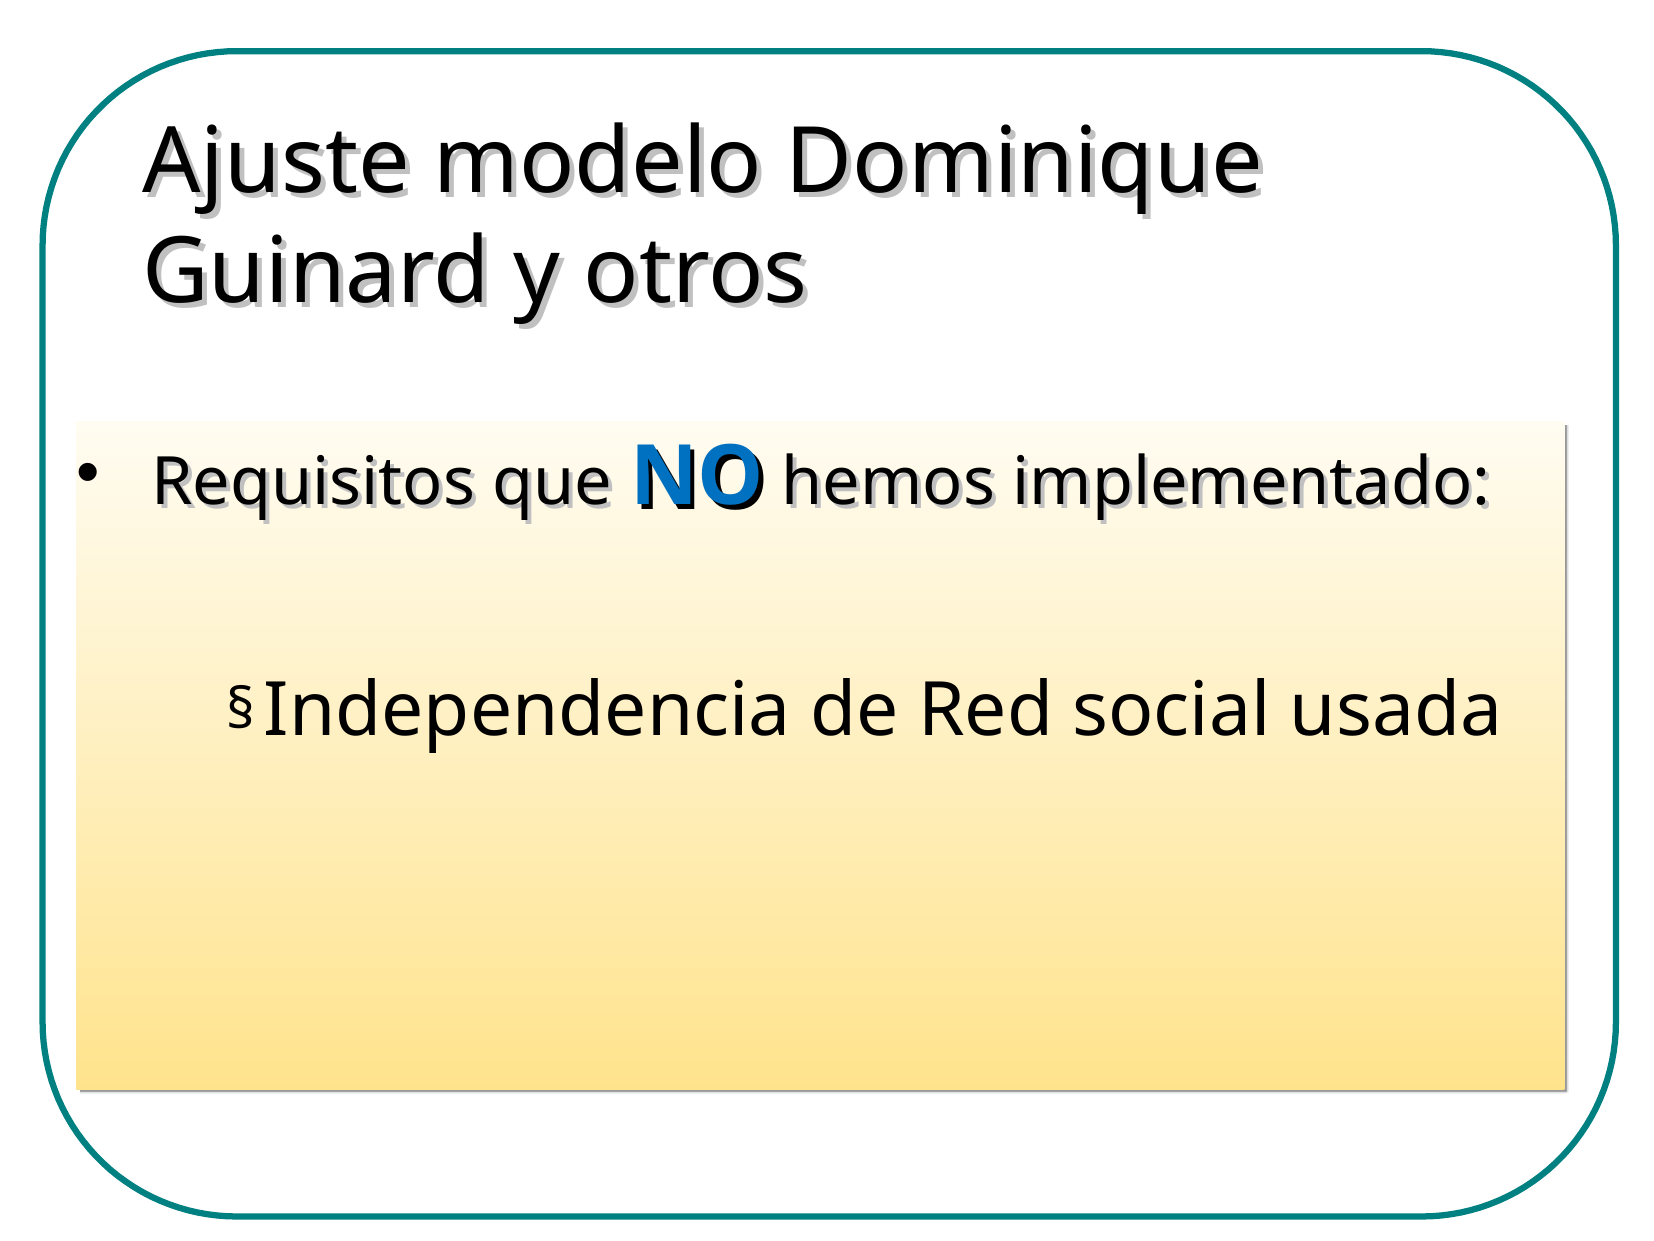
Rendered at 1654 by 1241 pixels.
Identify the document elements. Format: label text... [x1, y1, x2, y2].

title Ajuste modelo Dominique Guinard y otros [1556, 99, 1631, 322]
title Ajuste modelo Dominique Guinard y otros [142, 99, 1612, 322]
list Requisitos que NO hemos implementado: Independencia de Red social usada [76, 421, 1565, 1090]
